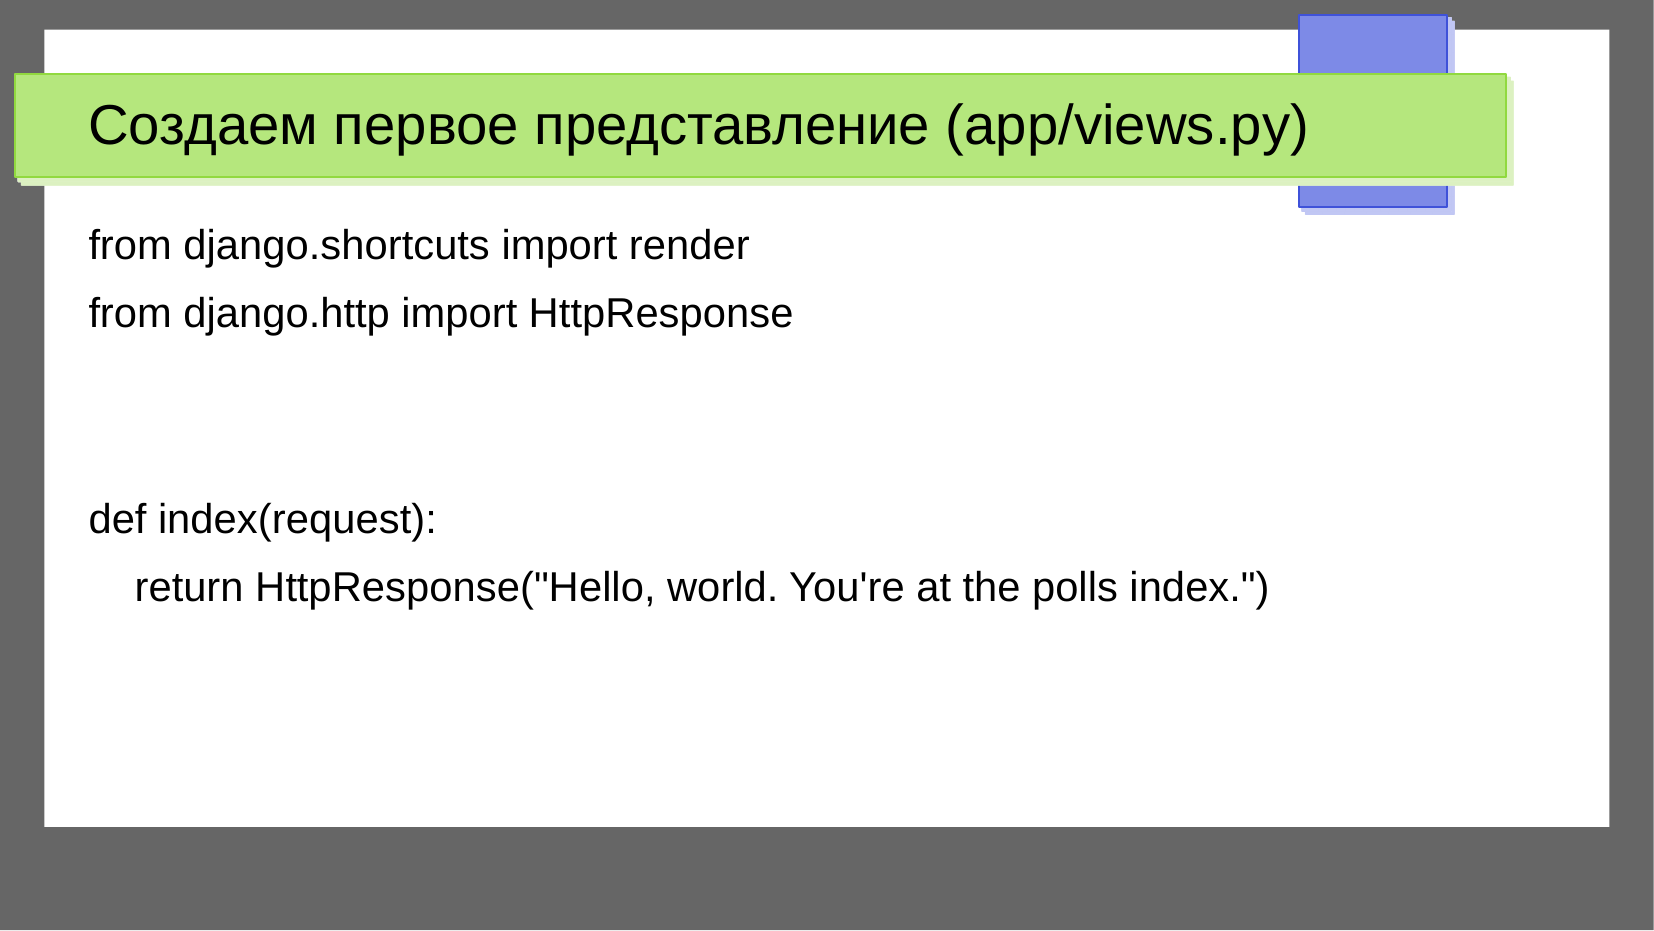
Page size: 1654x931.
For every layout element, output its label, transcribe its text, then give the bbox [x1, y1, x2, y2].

title Создаем первое представление (app/views.py) [88, 73, 1506, 178]
list from django.shortcuts import render from django.http import HttpResponse def index(request): return HttpResponse("Hello, world. You're at the polls index.") [88, 221, 1565, 813]
